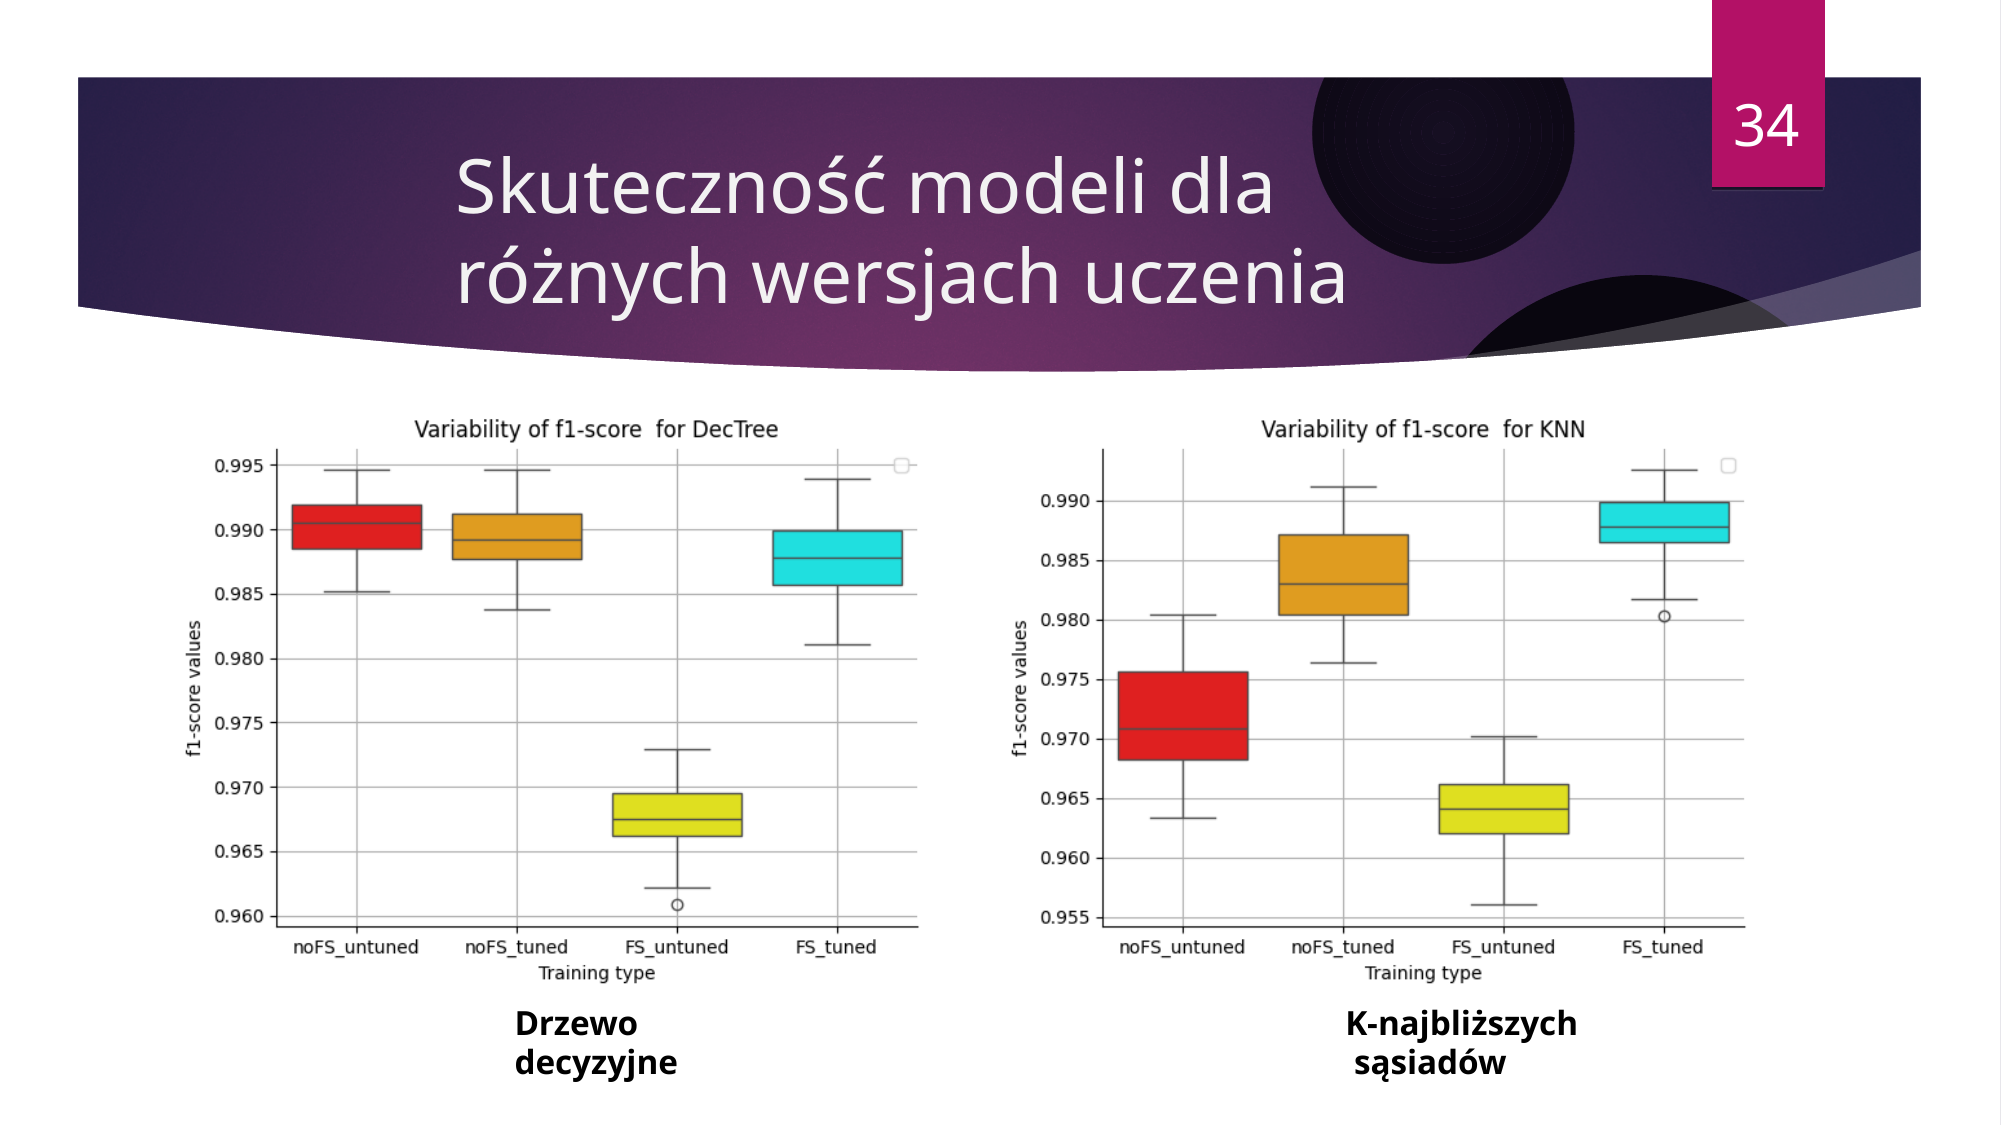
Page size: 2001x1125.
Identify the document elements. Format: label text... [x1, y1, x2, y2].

text_box Drzewo decyzyjne [499, 994, 701, 1091]
text_box [1698, 48, 1836, 175]
text_box Skuteczność modeli dla różnych wersjach uczenia [440, 130, 1438, 328]
text_box K-najbliższych sąsiadów [1330, 994, 1580, 1091]
picture [173, 374, 1827, 995]
